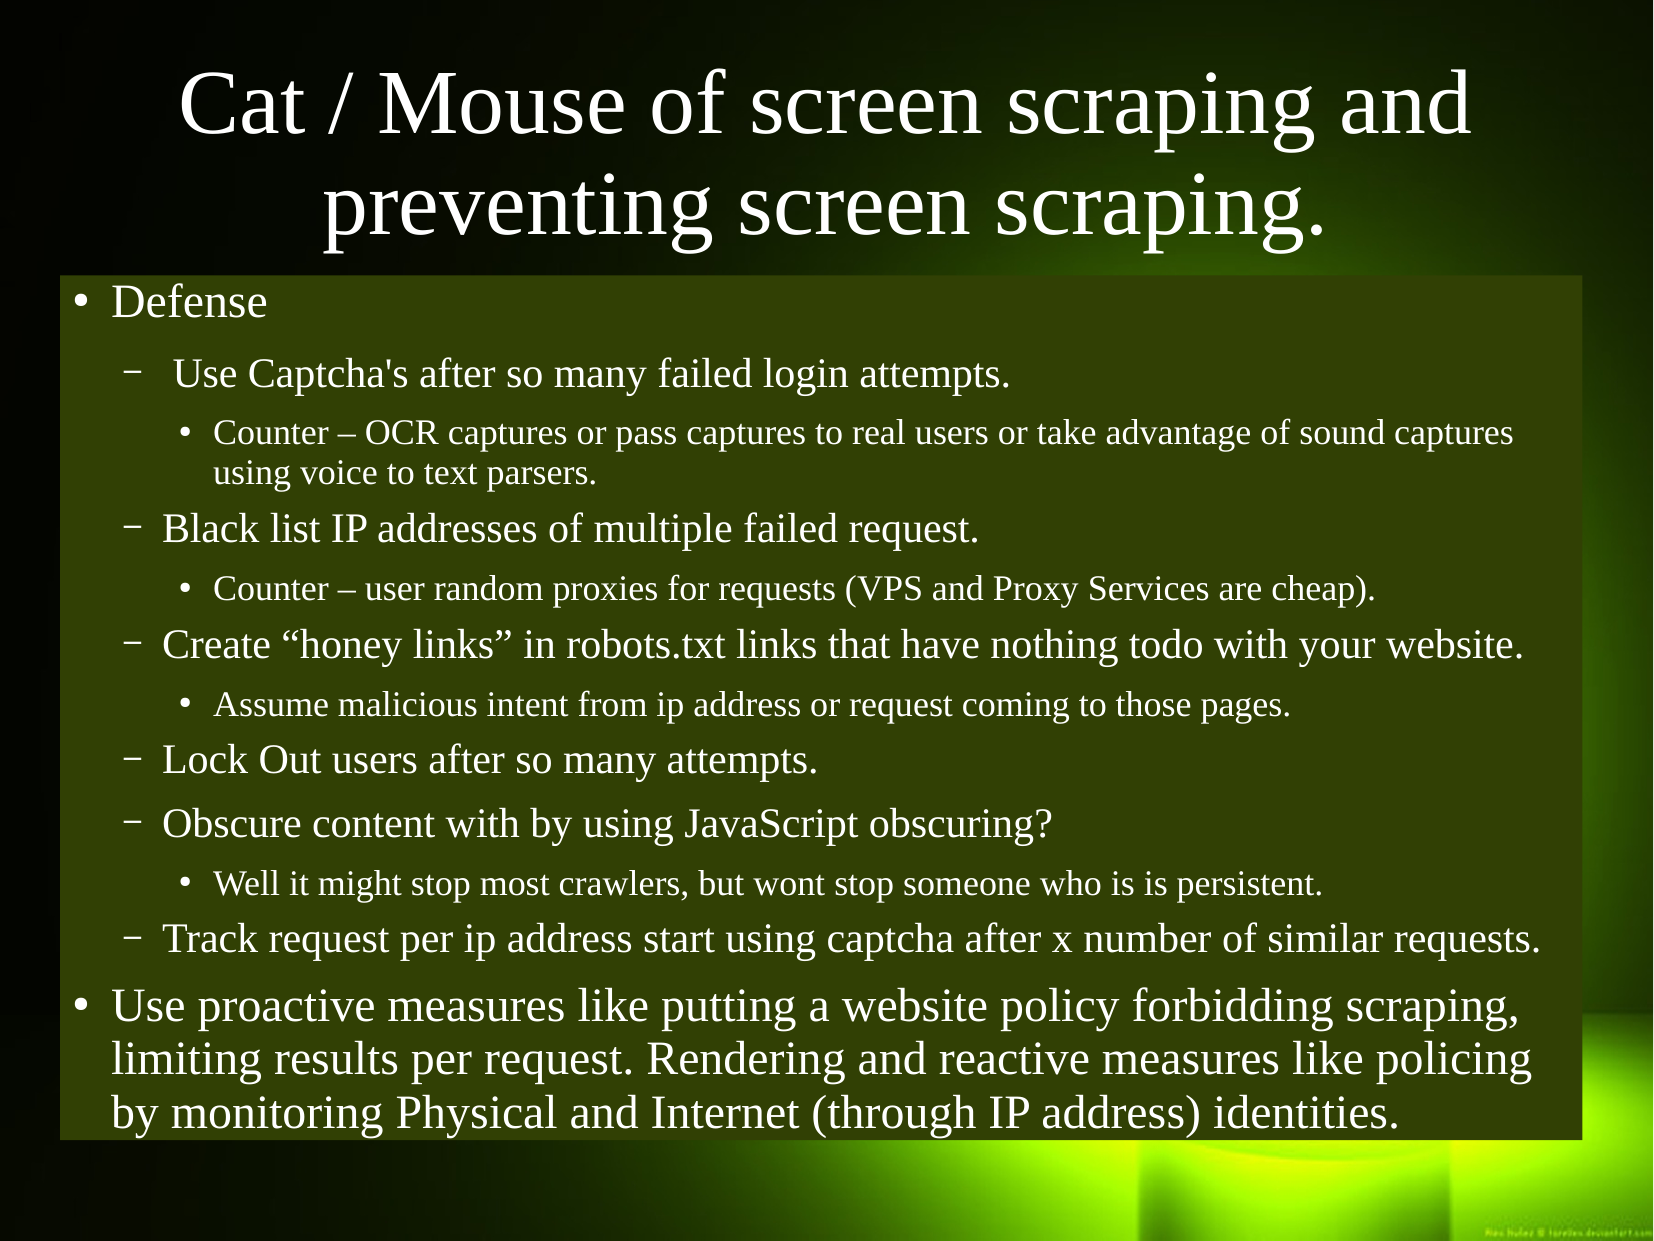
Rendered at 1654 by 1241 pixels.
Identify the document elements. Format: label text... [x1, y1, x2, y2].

list Defense Use Captcha's after so many failed login attempts. Counter – OCR captures or pass captures to real users or take advantage of sound captures using voice to text parsers. Black list IP addresses of multiple failed request. Counter – user random proxies for requests (VPS and Proxy Services are cheap). Create “honey links” in robots.txt links that have nothing todo with your website. Assume malicious intent from ip address or request coming to those pages. Lock Out users after so many attempts. Obscure content with by using JavaScript obscuring? Well it might stop most crawlers, but wont stop someone who is is persistent. Track request per ip address start using captcha after x number of similar requests. Use proactive measures like putting a website policy forbidding scraping, limiting results per request. Rendering and reactive measures like policing by monitoring Physical and Internet (through IP address) identities. [60, 275, 1583, 1141]
title Cat / Mouse of screen scraping and preventing screen scraping. [82, 49, 1571, 257]
picture [0, 0, 1654, 1241]
